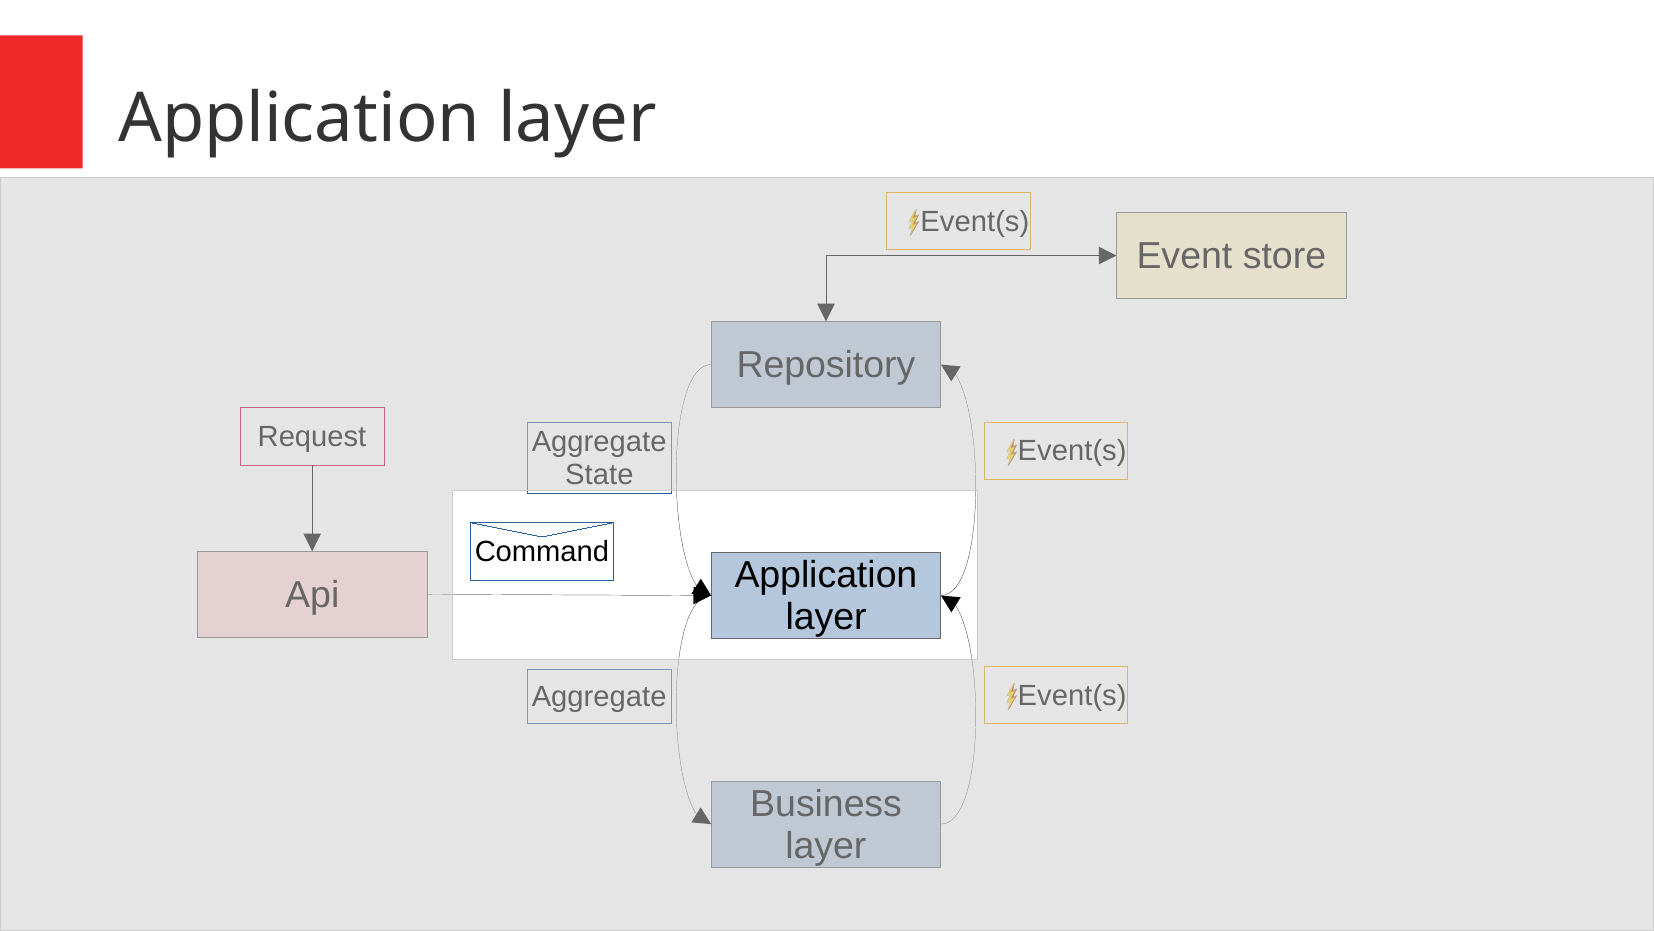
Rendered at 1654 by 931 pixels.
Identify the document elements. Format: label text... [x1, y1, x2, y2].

text_box [0, 177, 1654, 931]
title Application layer [118, 37, 1571, 177]
text_box Application layer [711, 552, 941, 639]
text_box Command [470, 522, 614, 581]
